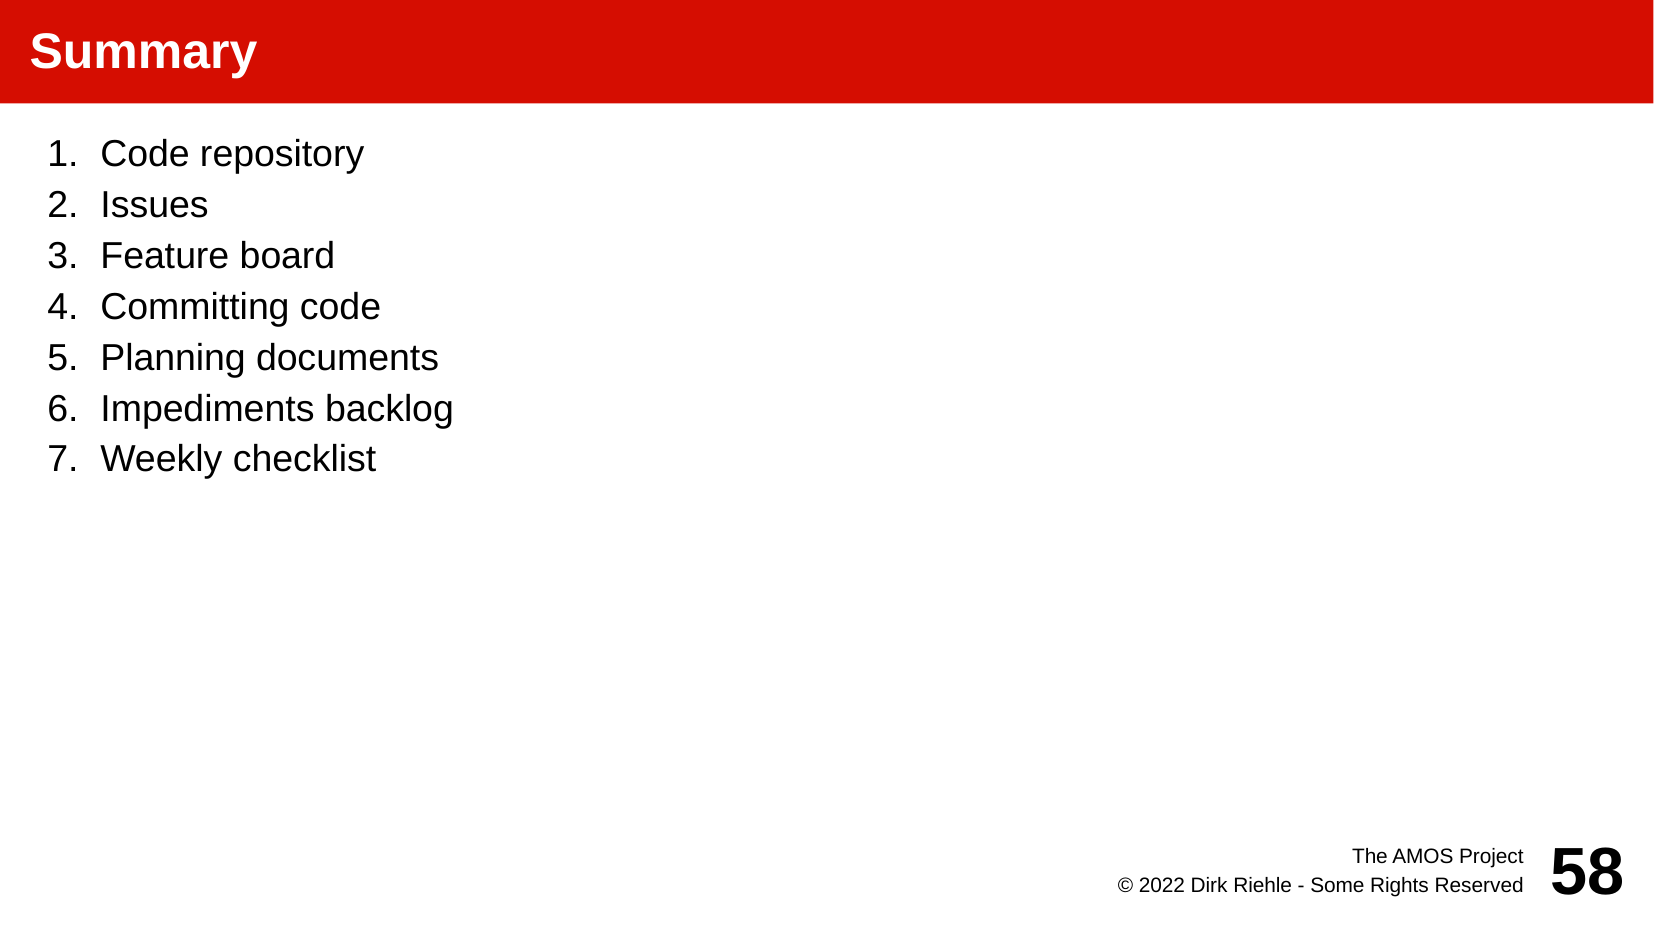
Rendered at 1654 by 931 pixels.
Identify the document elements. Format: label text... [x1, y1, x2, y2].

title Summary [0, 0, 1654, 104]
list Code repository Issues Feature board Committing code Planning documents Impediments backlog Weekly checklist [29, 132, 1625, 813]
